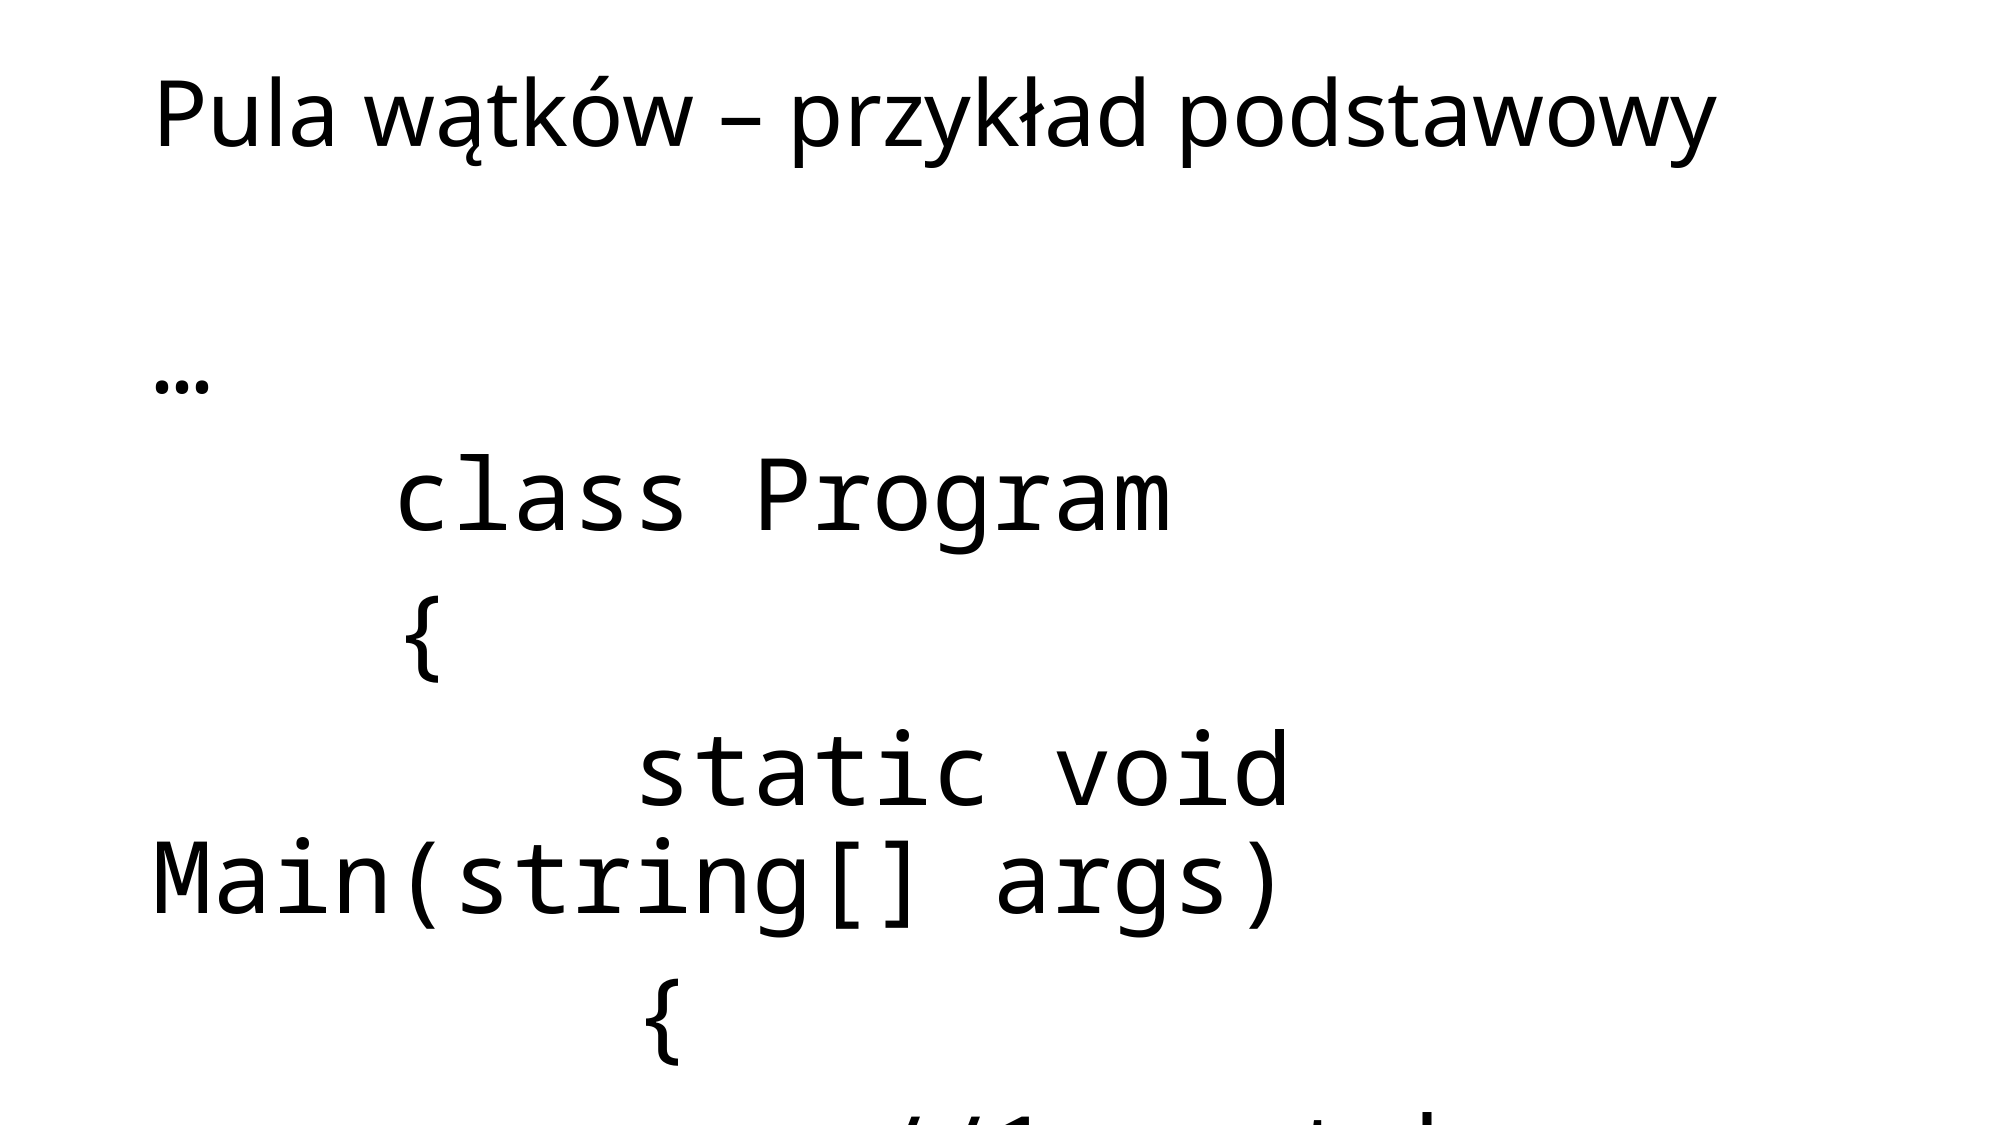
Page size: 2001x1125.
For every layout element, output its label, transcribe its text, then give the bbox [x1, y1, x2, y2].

list … class Program { static void Main(string[] args) { //1. wątek główny //2. dodanie do kolejki obsługującej wątki nowej pozycji ThreadPool.QueueUserWorkItem(ThreadProc); //3. kolejka obsługująca wątki uruchamia dodany wątek //5. wątek główny nie czeka na zakończenie dodanego wątku i zamyka program } static void ThreadProc(Object stateInfo) { //4. Rozpoczęcie wykonywania nowego wątku } } … [137, 299, 1863, 1014]
title Pula wątków – przykład podstawowy [137, 59, 1863, 278]
